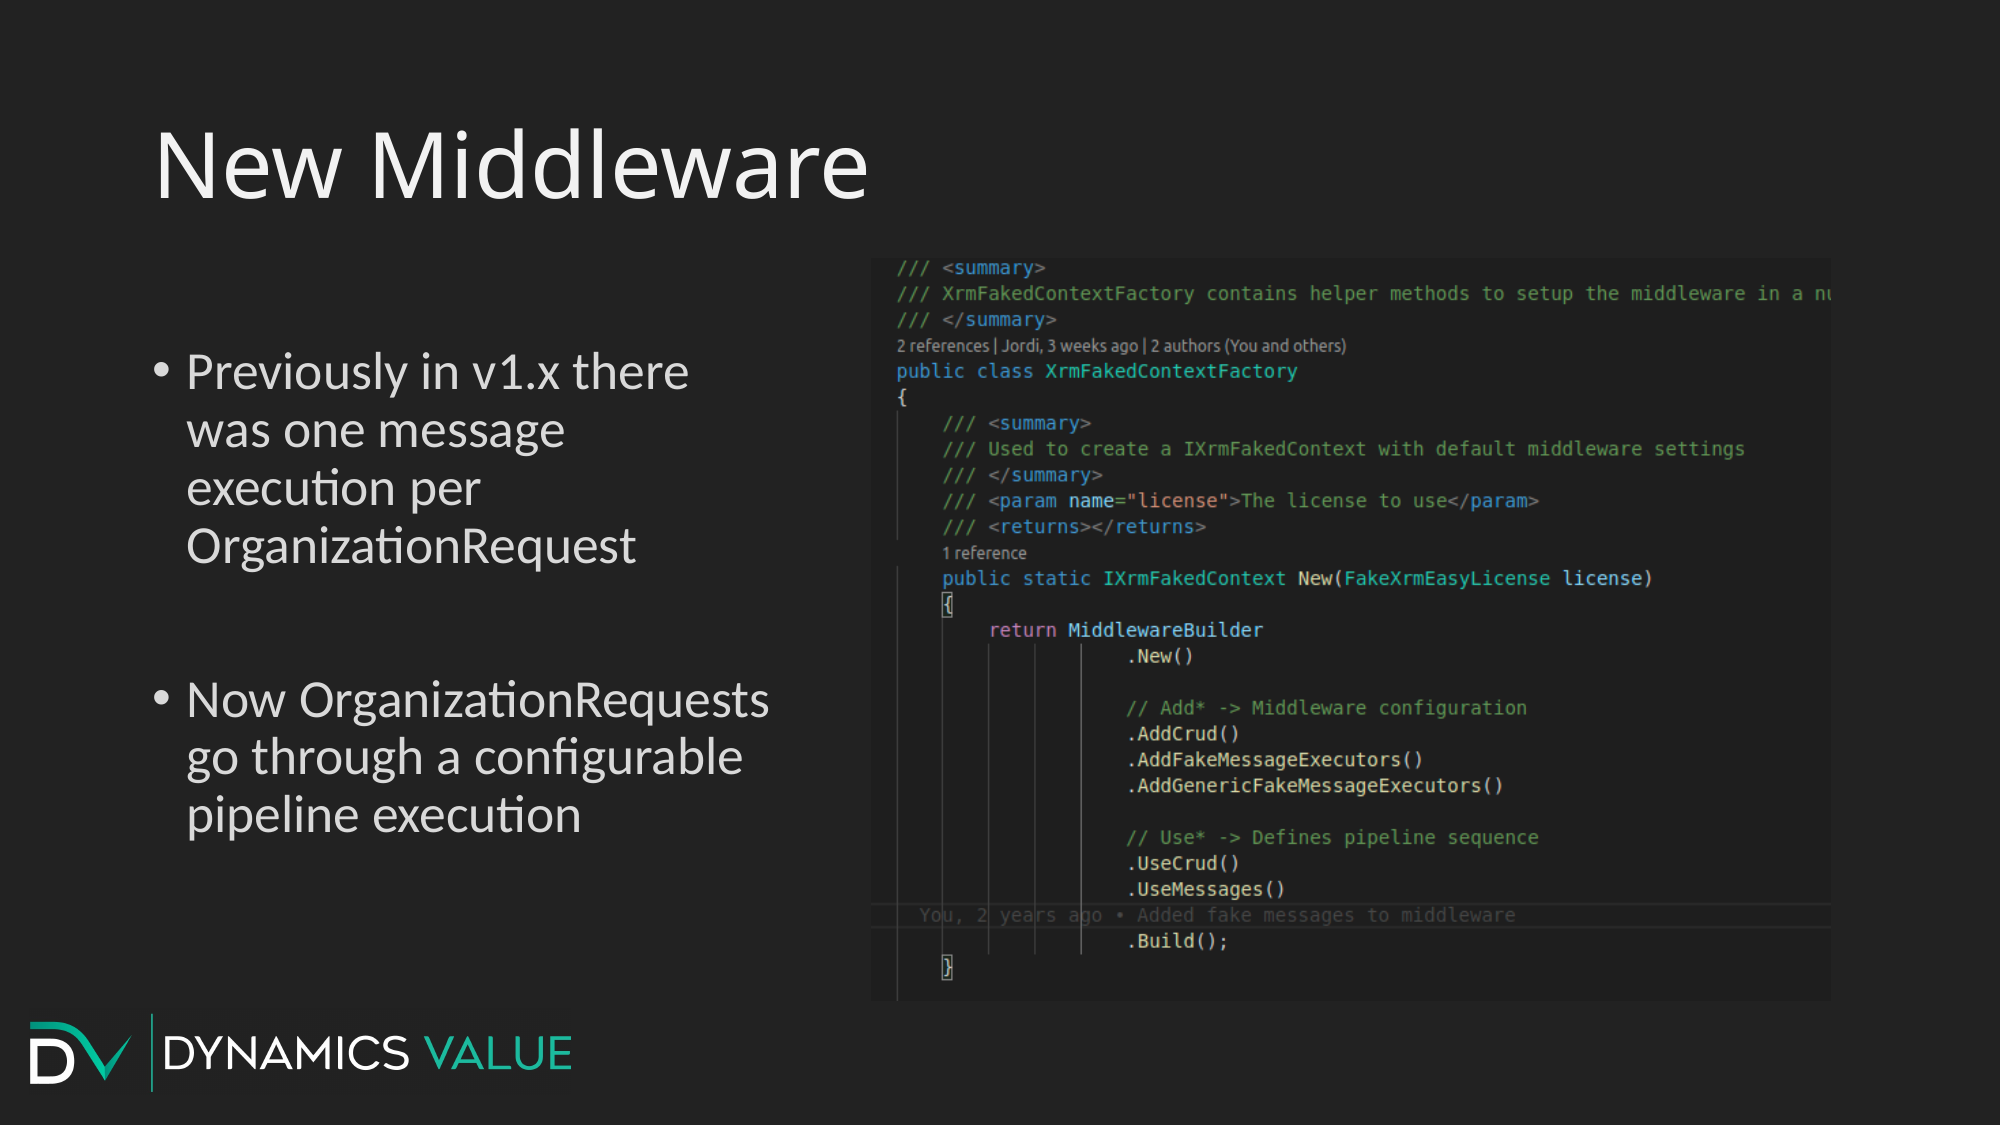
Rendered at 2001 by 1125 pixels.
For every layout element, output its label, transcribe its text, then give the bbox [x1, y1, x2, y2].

text_box Previously in v1.x there was one message execution per OrganizationRequest Now OrganizationRequests go through a configurable pipeline execution [137, 275, 792, 898]
text_box New Middleware [137, 59, 1863, 277]
picture [871, 258, 1831, 1001]
picture [29, 1008, 571, 1095]
